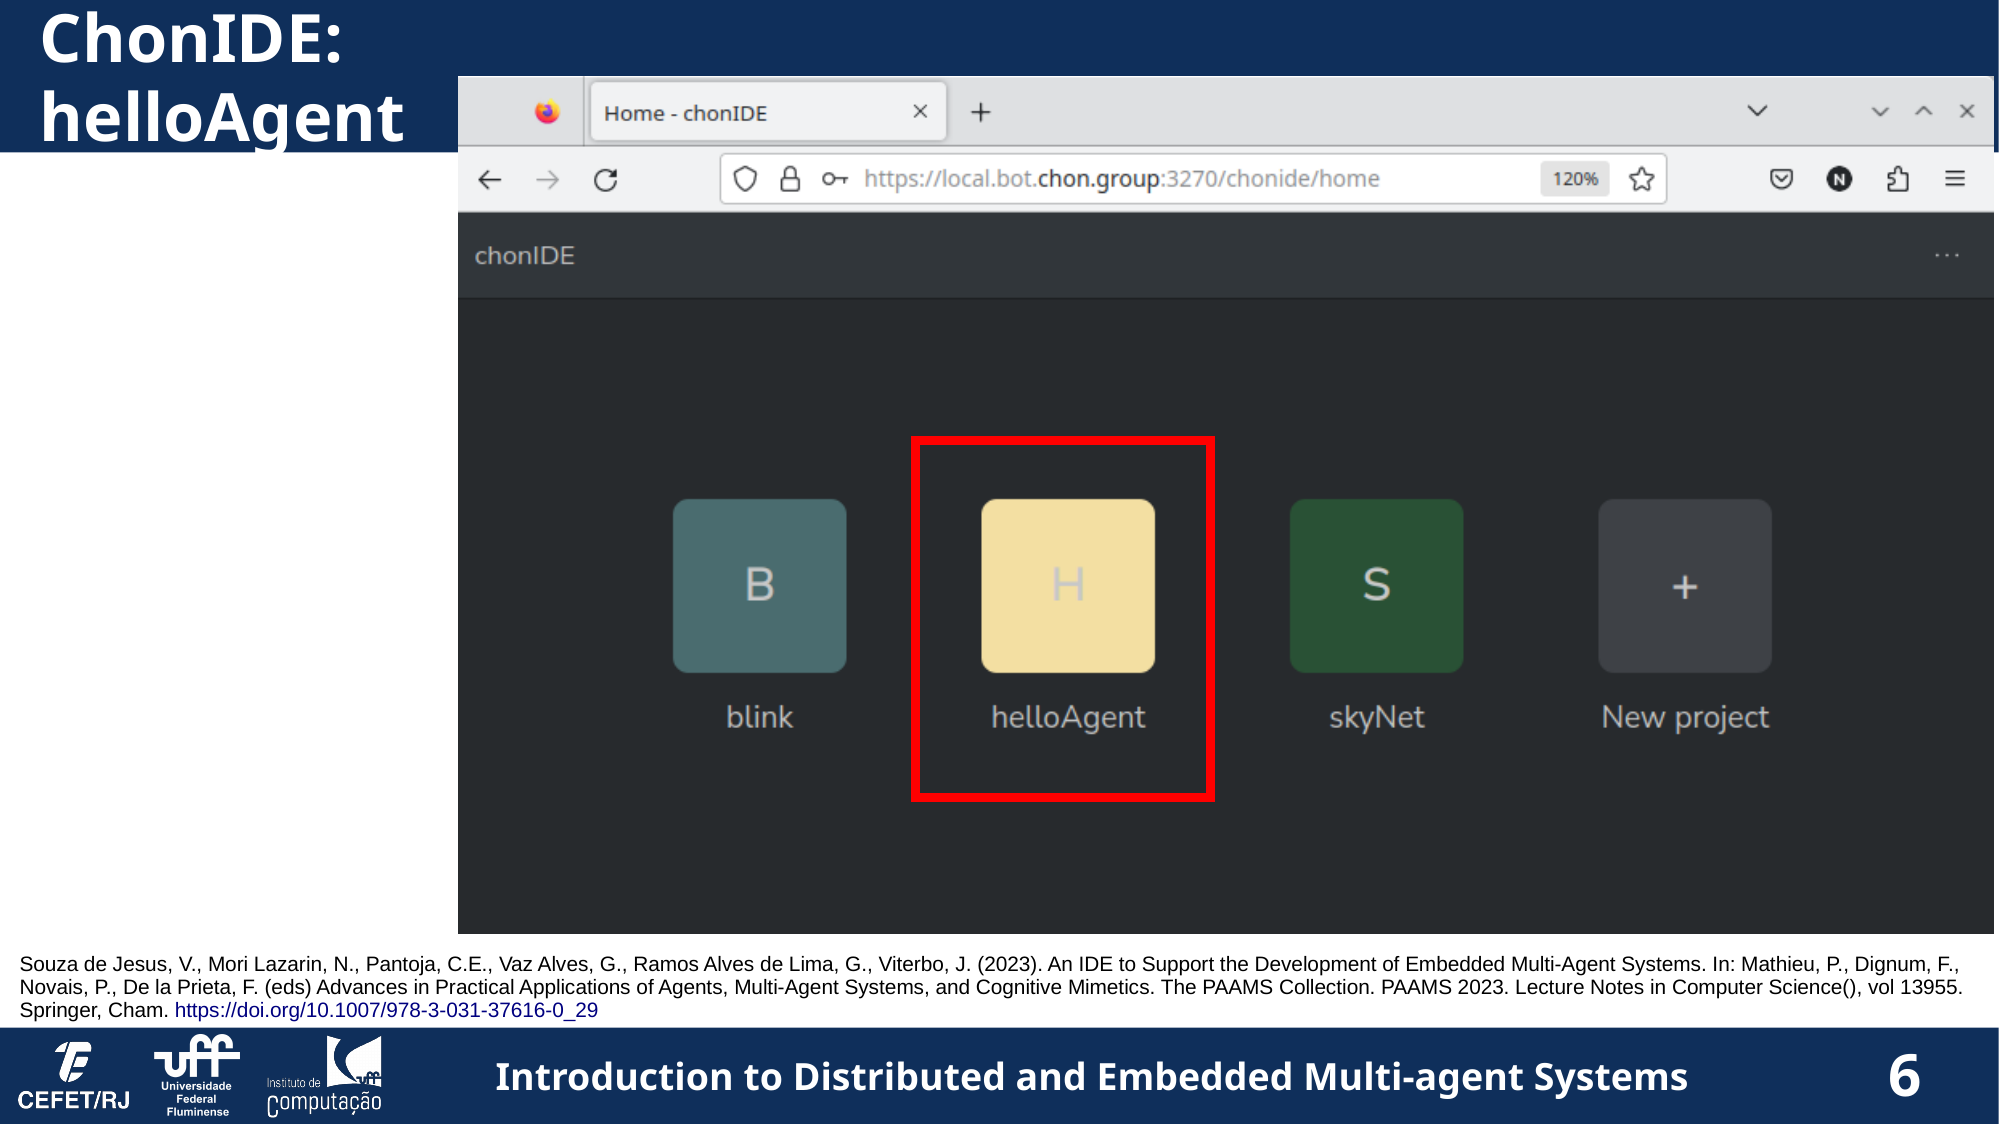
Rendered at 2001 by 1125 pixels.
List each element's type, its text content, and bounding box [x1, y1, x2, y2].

text_box ChonIDE: helloAgent [25, 0, 476, 142]
picture [265, 1033, 383, 1118]
picture [458, 76, 1994, 934]
picture [153, 1033, 241, 1121]
picture [18, 1030, 129, 1125]
text_box Souza de Jesus, V., Mori Lazarin, N., Pantoja, C.E., Vaz Alves, G., Ramos Alves de Lima, G., Viterbo, J. (2023). An IDE to Support the Development of Embedded Multi-Agent Systems. In: Mathieu, P., Dignum, F., Novais, P., De la Prieta, F. (eds) Advances in Practical Applications of Agents, Multi-Agent Systems, and Cognitive Mimetics. The PAAMS Collection. PAAMS 2023. Lecture Notes in Computer Science(), vol 13955. Springer, Cham. https://doi.org/10.1007/978-3-031-37616-0_29 [4, 944, 1979, 1030]
